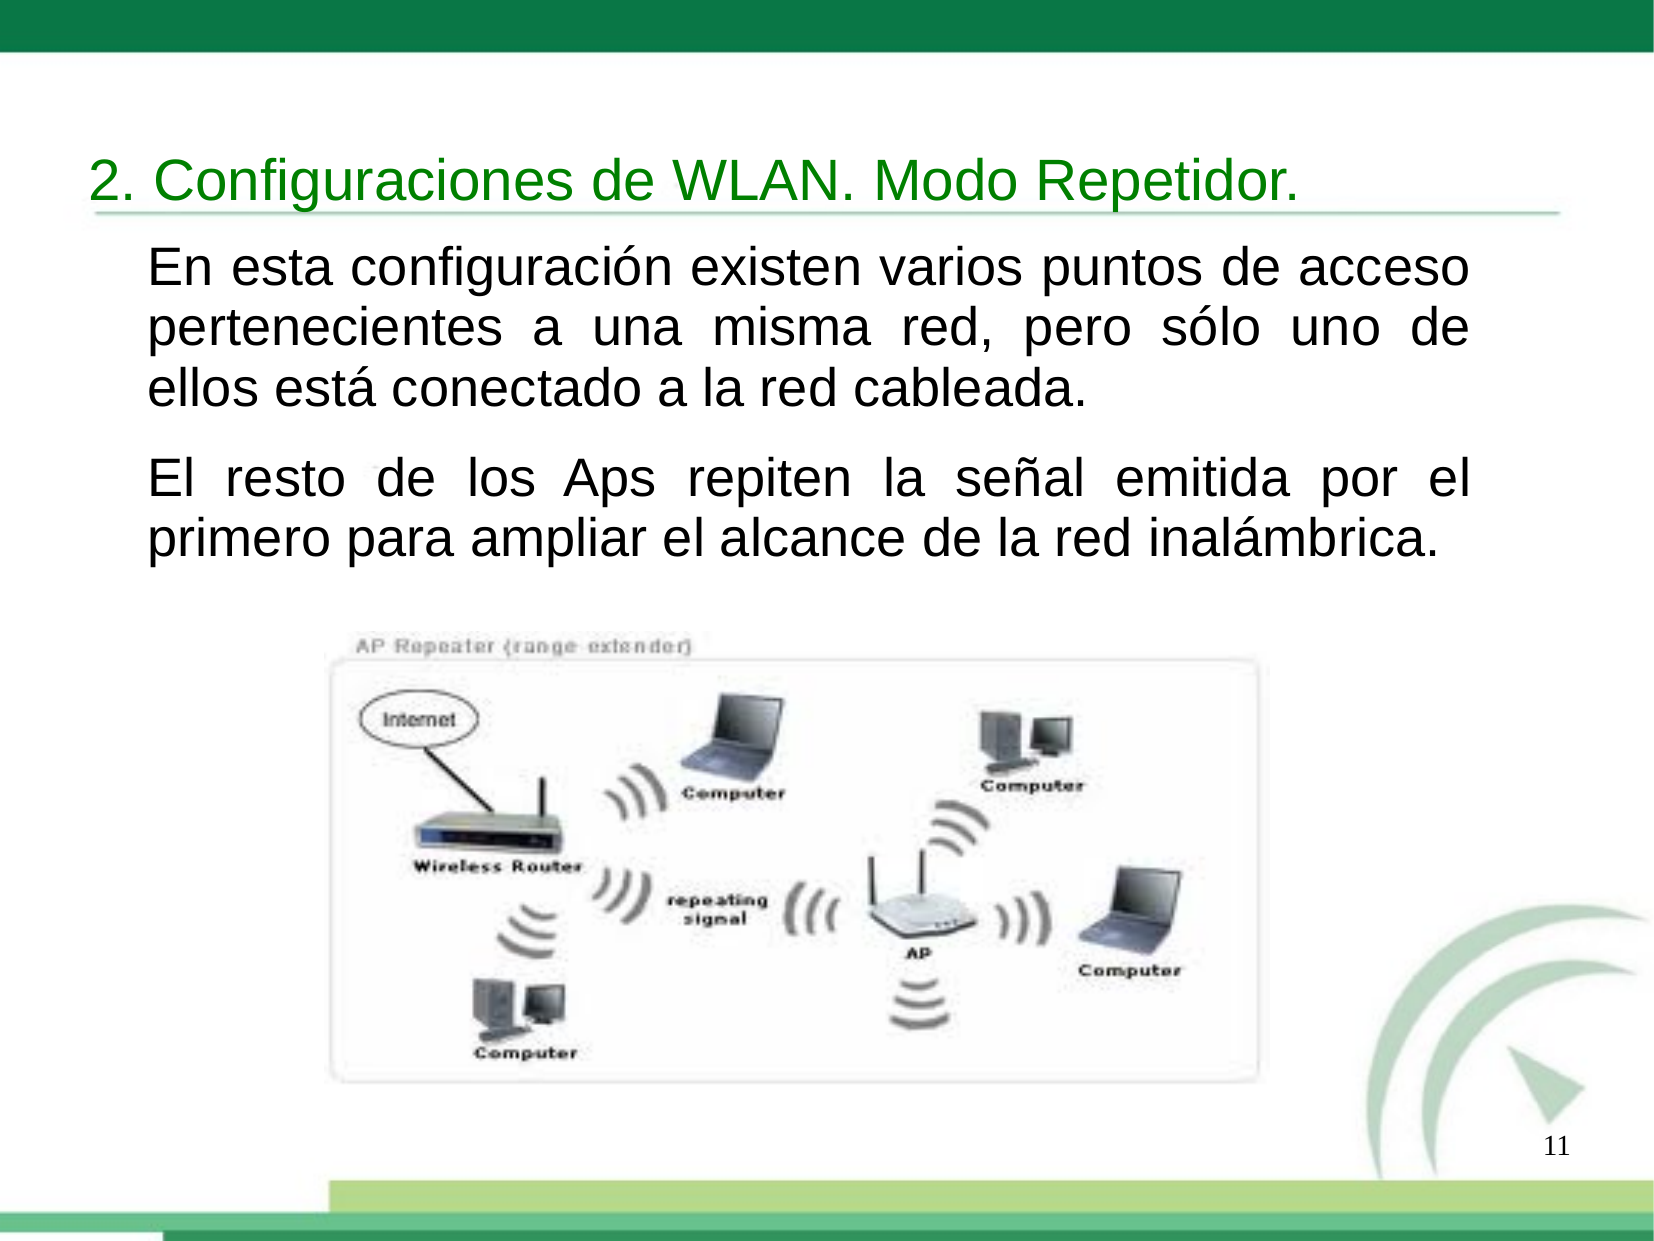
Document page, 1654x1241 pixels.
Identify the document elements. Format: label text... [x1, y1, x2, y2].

text_box 2. Configuraciones de WLAN. Modo Repetidor. [88, 147, 1565, 223]
list En esta configuración existen varios puntos de acceso pertenecientes a una misma red, pero sólo uno de ellos está conectado a la red cableada. El resto de los Aps repiten la señal emitida por el primero para ampliar el alcance de la red inalámbrica. [147, 236, 1473, 1077]
picture [0, 0, 1654, 1241]
